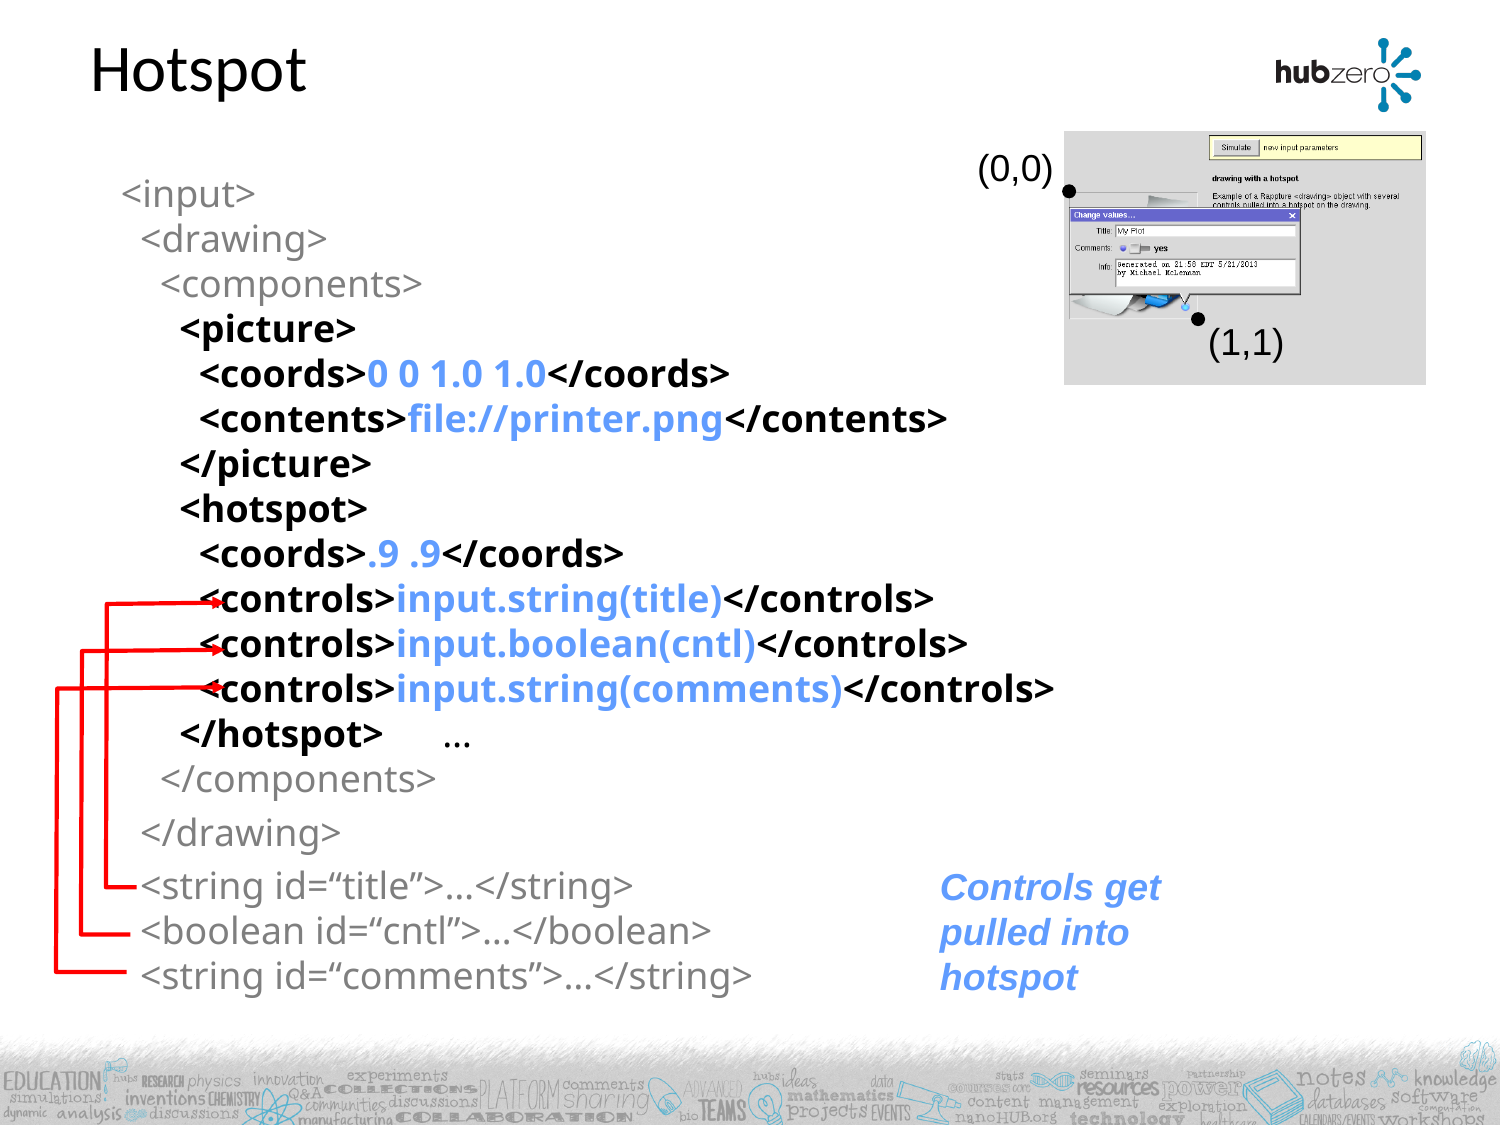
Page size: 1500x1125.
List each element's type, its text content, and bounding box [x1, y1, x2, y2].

text_box (1,1) [1193, 310, 1310, 371]
text_box <input> <drawing> <components> <picture> <coords>0 0 1.0 1.0</coords> <contents>file://printer.png</contents> </picture> <hotspot> <coords>.9 .9</coords> <controls>input.string(title)</controls> <controls>input.boolean(cntl)</controls> <controls>input.string(comments)</controls> </hotspot> … </components> </drawing> <string id=“title”>…</string> <boolean id=“cntl”>…</boolean> <string id=“comments”>…</string> [106, 162, 1071, 1005]
text_box Controls get pulled into hotspot [925, 855, 1176, 1006]
text_box [1064, 186, 1074, 197]
picture [1064, 131, 1426, 385]
text_box Hotspot [75, 12, 1249, 118]
picture [1272, 35, 1424, 115]
text_box (0,0) [948, 135, 1069, 197]
text_box [1193, 314, 1203, 324]
picture [0, 1034, 1500, 1125]
